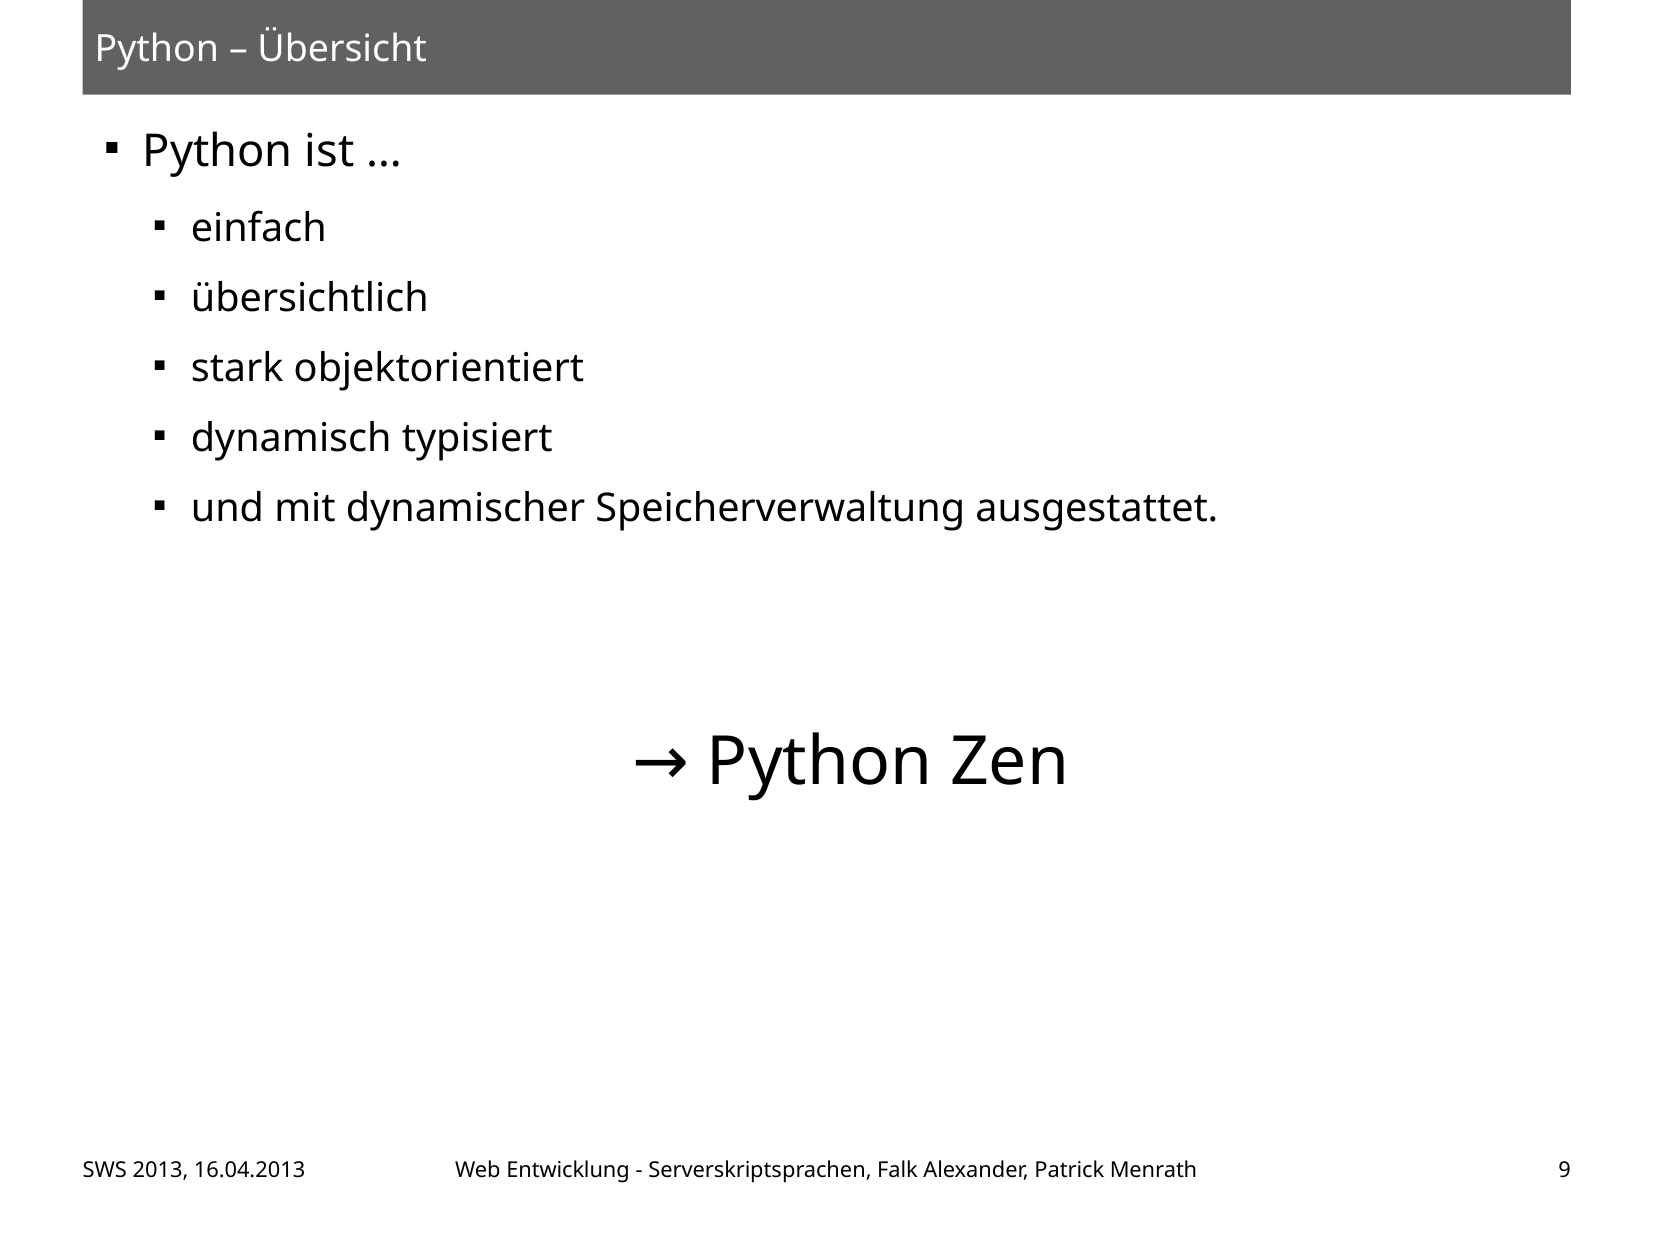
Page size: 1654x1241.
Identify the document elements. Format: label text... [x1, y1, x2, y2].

list Python ist … einfach übersichtlich stark objektorientiert dynamisch typisiert und mit dynamischer Speicherverwaltung ausgestattet. → Python Zen [82, 106, 1571, 826]
title Python – Übersicht [82, 0, 1571, 95]
